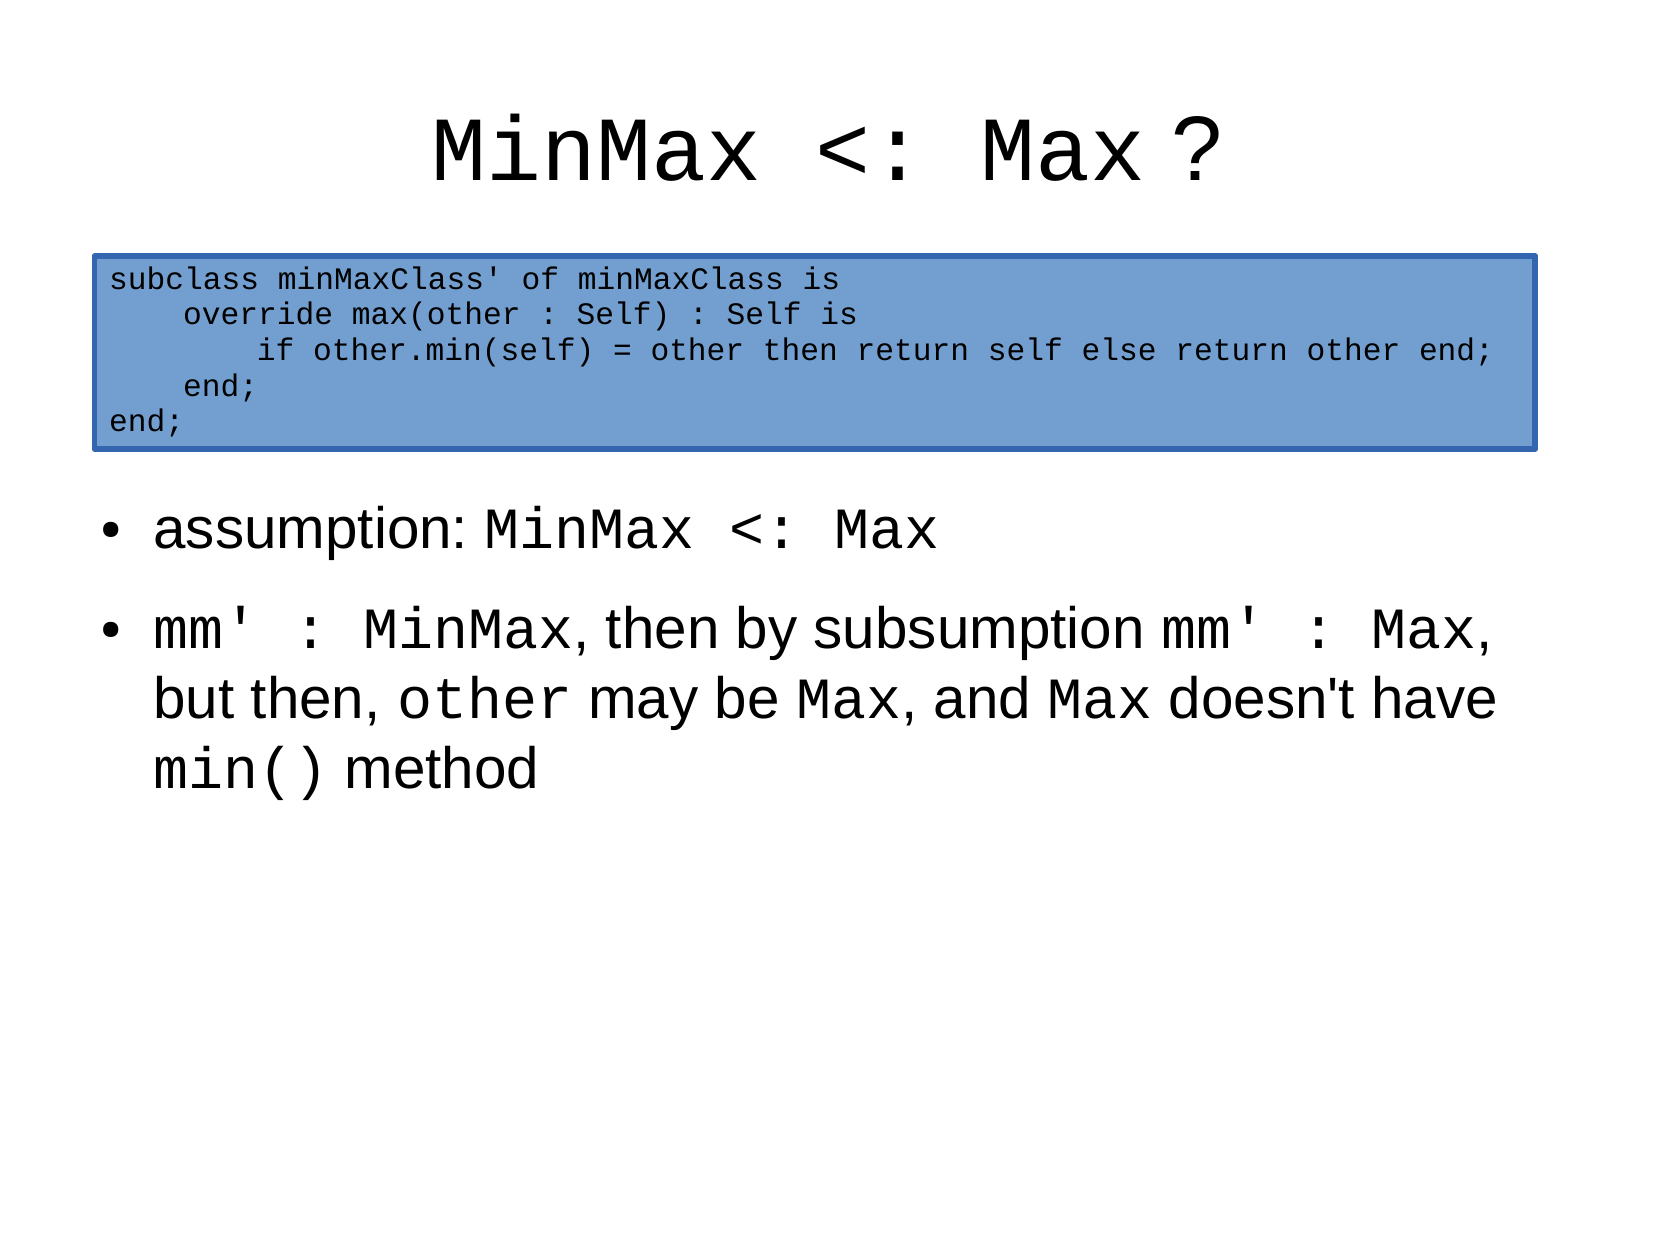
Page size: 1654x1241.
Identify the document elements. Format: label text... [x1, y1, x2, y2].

title MinMax <: Max ? [82, 49, 1571, 257]
text_box subclass minMaxClass' of minMaxClass is override max(other : Self) : Self is if other.min(self) = other then return self else return other end; end; end; [94, 256, 1536, 449]
list assumption: MinMax <: Max mm' : MinMax, then by subsumption mm' : Max, but then, other may be Max, and Max doesn't have min() method [82, 496, 1571, 1010]
